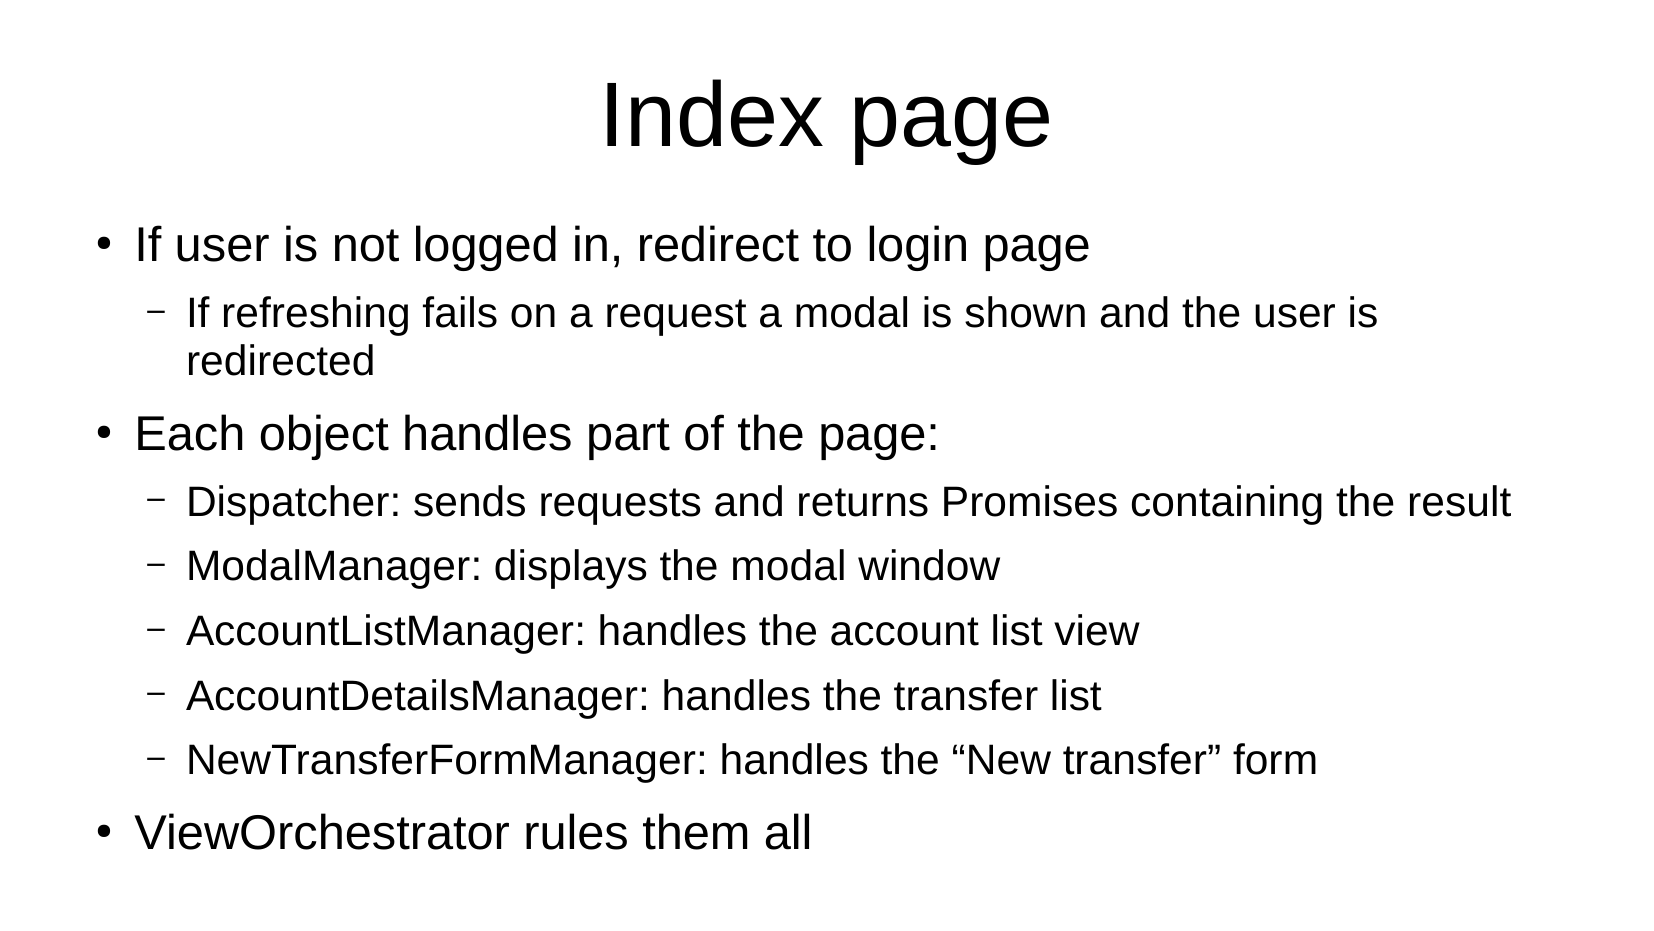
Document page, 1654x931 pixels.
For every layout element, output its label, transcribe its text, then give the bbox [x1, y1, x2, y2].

list If user is not logged in, redirect to login page If refreshing fails on a request a modal is shown and the user is redirected Each object handles part of the page: Dispatcher: sends requests and returns Promises containing the result ModalManager: displays the modal window AccountListManager: handles the account list view AccountDetailsManager: handles the transfer list NewTransferFormManager: handles the “New transfer” form ViewOrchestrator rules them all [82, 217, 1571, 863]
title Index page [82, 37, 1571, 193]
